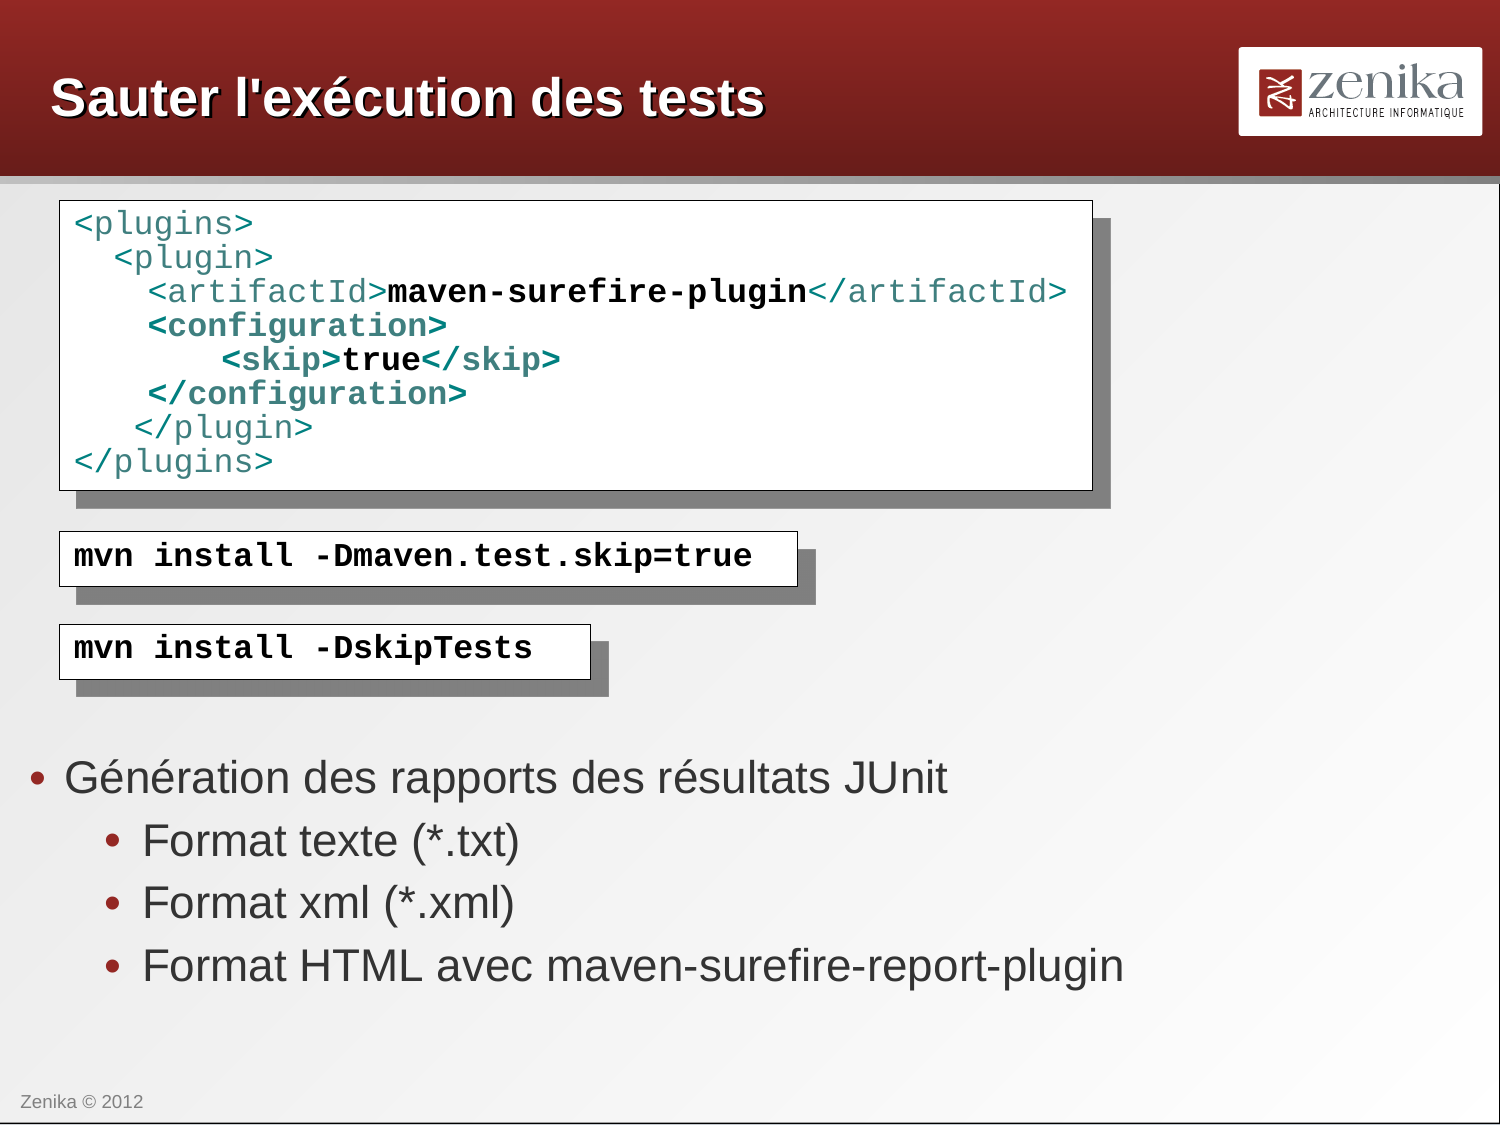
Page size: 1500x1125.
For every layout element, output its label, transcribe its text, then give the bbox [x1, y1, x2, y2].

title Sauter l'exécution des tests [50, 15, 1206, 180]
list Génération des rapports des résultats JUnit Format texte (*.txt) Format xml (*.xml) Format HTML avec maven-surefire-report-plugin [29, 751, 1414, 1034]
text_box <plugins> <plugin> <artifactId>maven-surefire-plugin</artifactId> <configuration> <skip>true</skip> </configuration> </plugin> </plugins> [59, 200, 1093, 491]
picture [1257, 58, 1464, 125]
text_box mvn install -DskipTests [59, 624, 591, 680]
text_box mvn install -Dmaven.test.skip=true [59, 531, 798, 587]
